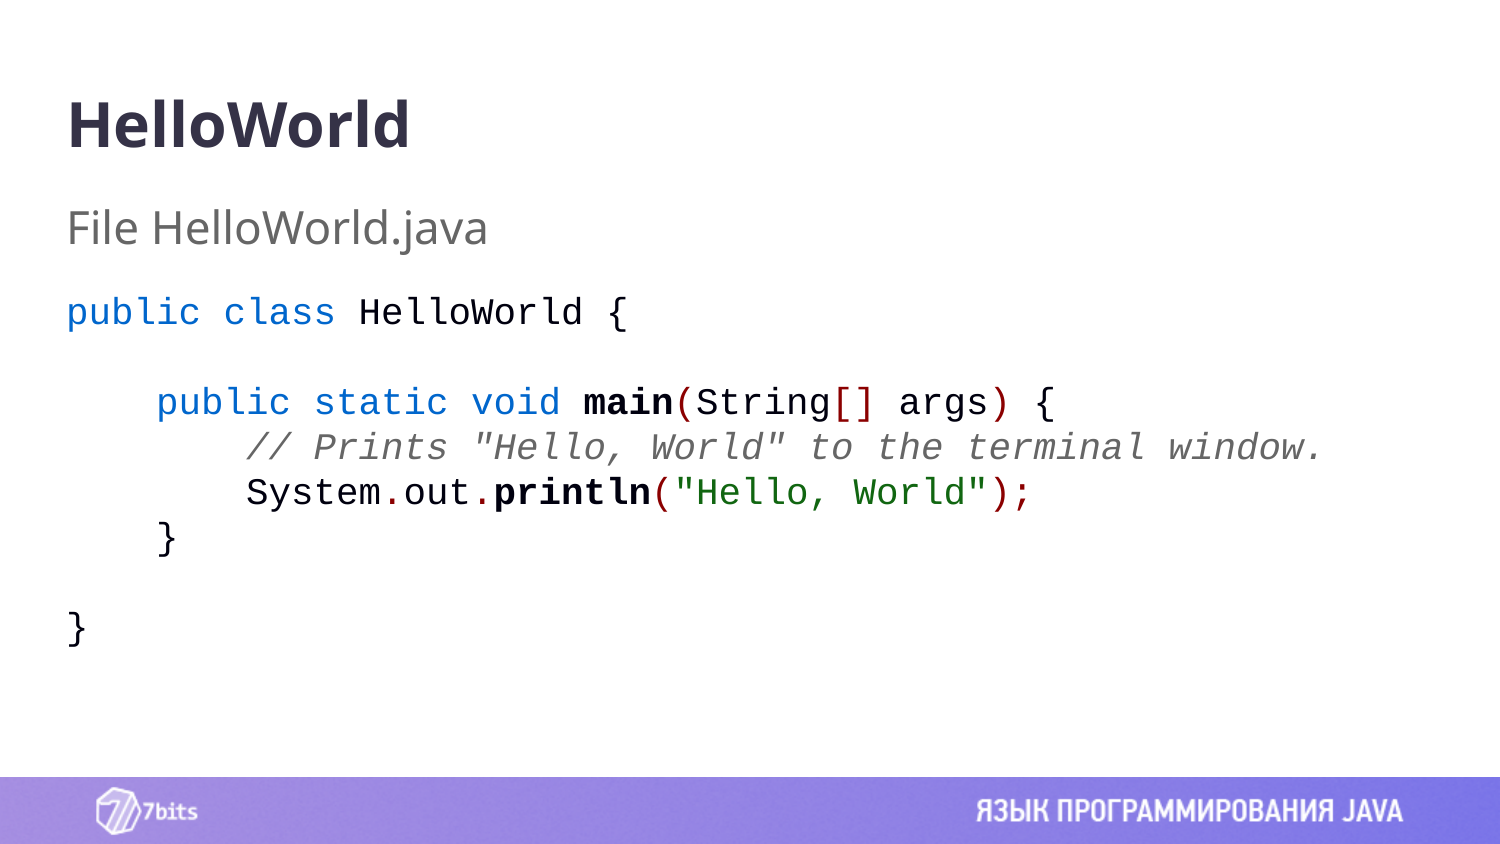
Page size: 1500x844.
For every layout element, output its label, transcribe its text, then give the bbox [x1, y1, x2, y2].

list File HelloWorld.java public class HelloWorld { public static void main(String[] args) { // Prints "Hello, World" to the terminal window. System.out.println("Hello, World"); } } [51, 184, 1449, 745]
title HelloWorld [51, 69, 1449, 164]
picture [0, 777, 1500, 844]
